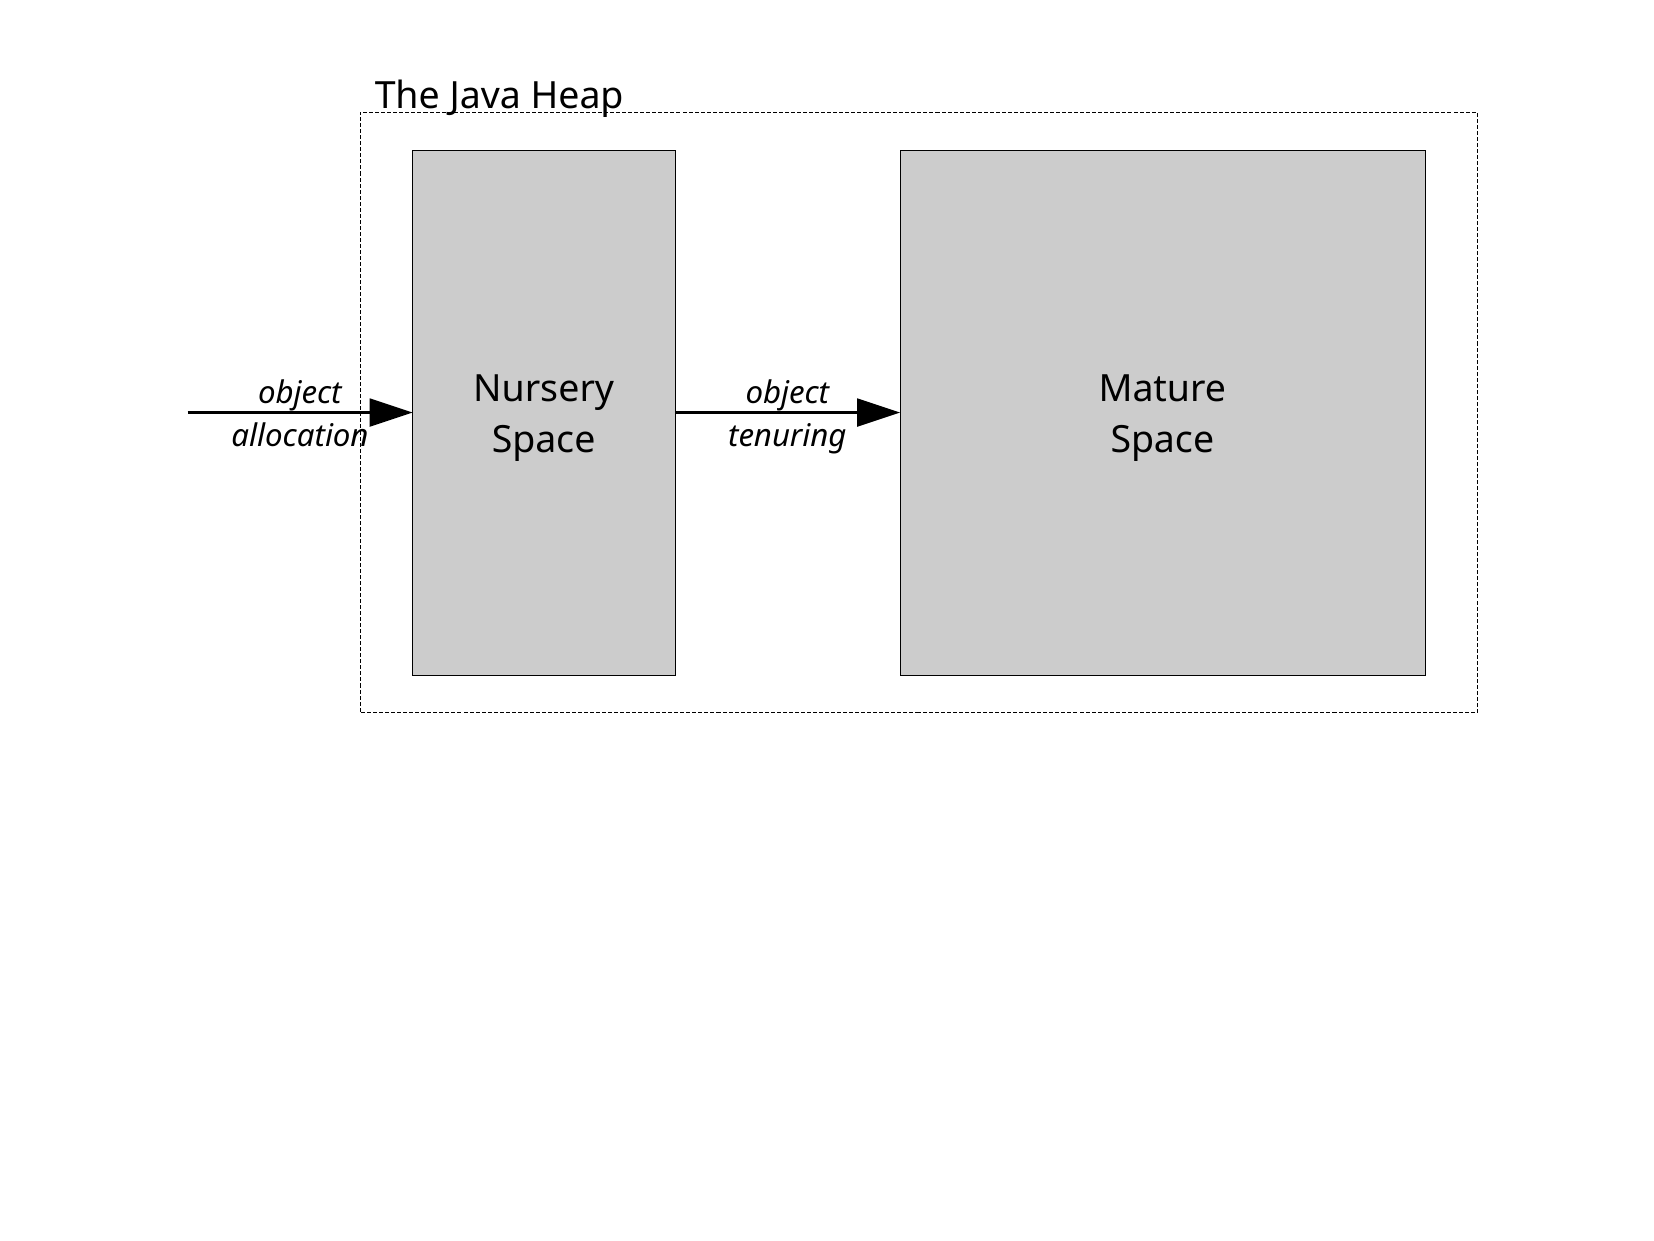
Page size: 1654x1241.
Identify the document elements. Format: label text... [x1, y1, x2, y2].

text_box Mature Space [900, 150, 1426, 676]
text_box Nursery Space [412, 150, 676, 676]
text_box The Java Heap [360, 112, 1478, 713]
